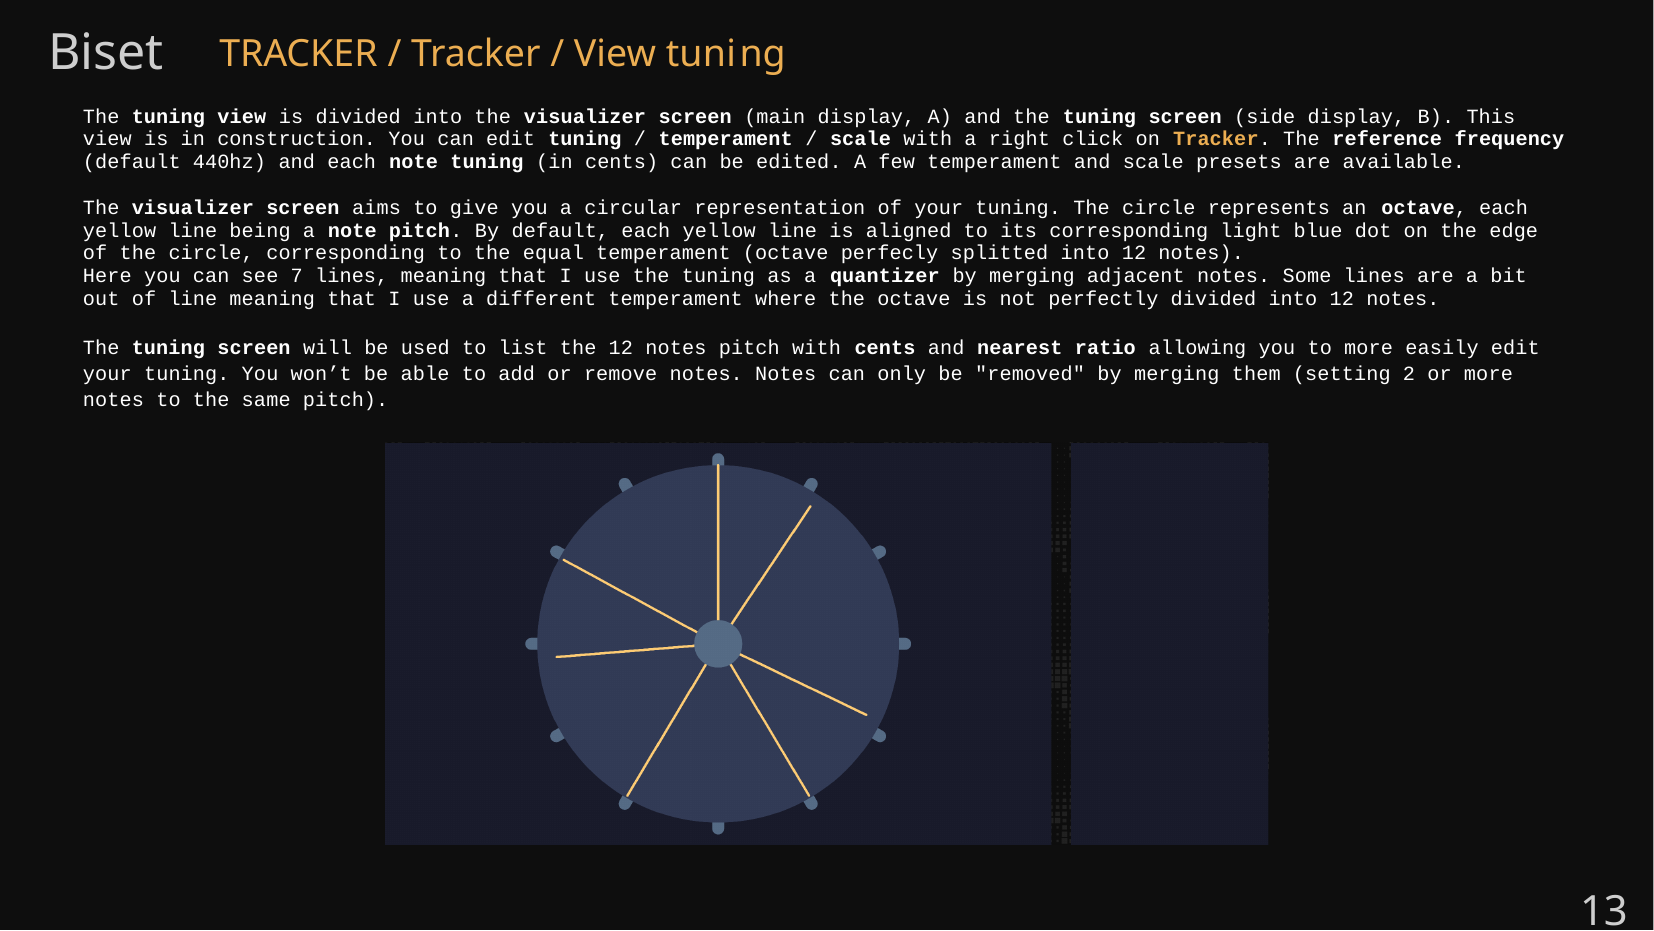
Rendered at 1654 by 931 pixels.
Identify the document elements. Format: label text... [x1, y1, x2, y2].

list The tuning view is divided into the visualizer screen (main display, A) and the tuning screen (side display, B). This view is in construction. You can edit tuning / temperament / scale with a right click on Tracker. The reference frequency (default 440hz) and each note tuning (in cents) can be edited. A few temperament and scale presets are available. The visualizer screen aims to give you a circular representation of your tuning. The circle represents an octave, each yellow line being a note pitch. By default, each yellow line is aligned to its corresponding light blue dot on the edge of the circle, corresponding to the equal temperament (octave perfecly splitted into 12 notes). Here you can see 7 lines, meaning that I use the tuning as a quantizer by merging adjacent notes. Some lines are a bit out of line meaning that I use a different temperament where the octave is not perfectly divided into 12 notes. The tuning screen will be used to list the 12 notes pitch with cents and nearest ratio allowing you to more easily edit your tuning. You won’t be able to add or remove notes. Notes can only be "removed" by merging them (setting 2 or more notes to the same pitch). [82, 106, 1571, 414]
text_box 13 [1565, 873, 1654, 931]
title Biset [5, 23, 207, 77]
picture [385, 442, 1269, 845]
text_box TRACKER / Tracker / View tuning [204, 19, 857, 106]
